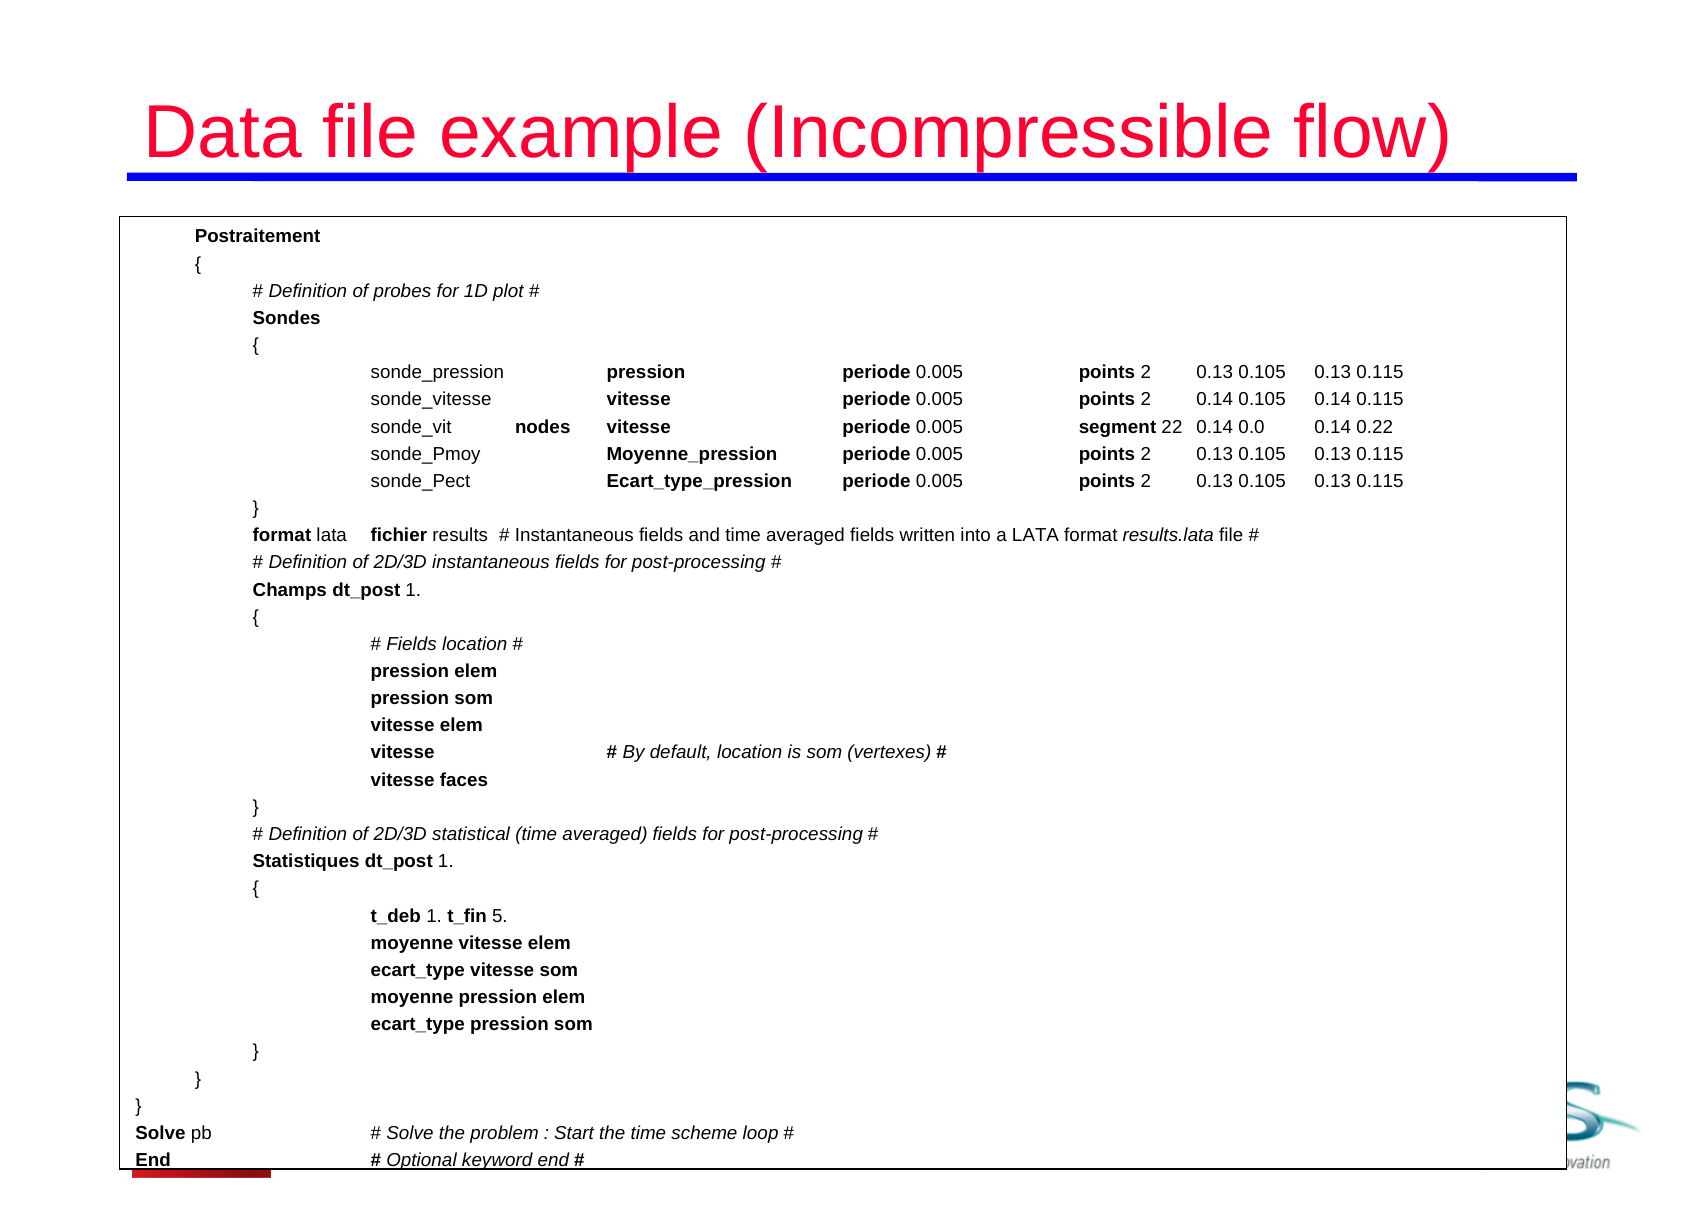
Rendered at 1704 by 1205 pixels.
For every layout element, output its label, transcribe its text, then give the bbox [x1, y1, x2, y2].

picture [132, 1169, 271, 1178]
title Data file example (Incompressible flow) [127, 39, 1577, 215]
text_box Postraitement { # Definition of probes for 1D plot # Sondes { sonde_pression pression periode 0.005 points 2 0.13 0.105 0.13 0.115 sonde_vitesse vitesse periode 0.005 points 2 0.14 0.105 0.14 0.115 sonde_vit nodes vitesse periode 0.005 segment 22 0.14 0.0 0.14 0.22 sonde_Pmoy Moyenne_pression periode 0.005 points 2 0.13 0.105 0.13 0.115 sonde_Pect Ecart_type_pression periode 0.005 points 2 0.13 0.105 0.13 0.115 } format lata fichier results # Instantaneous fields and time averaged fields written into a LATA format results.lata file # # Definition of 2D/3D instantaneous fields for post-processing # Champs dt_post 1. { # Fields location # pression elem pression som vitesse elem vitesse # By default, location is som (vertexes) # vitesse faces } # Definition of 2D/3D statistical (time averaged) fields for post-processing # Statistiques dt_post 1. { t_deb 1. t_fin 5. moyenne vitesse elem ecart_type vitesse som moyenne pression elem ecart_type pression som } } } Solve pb # Solve the problem : Start the time scheme loop # End # Optional keyword end # [119, 216, 1567, 1169]
picture [1423, 1072, 1648, 1179]
